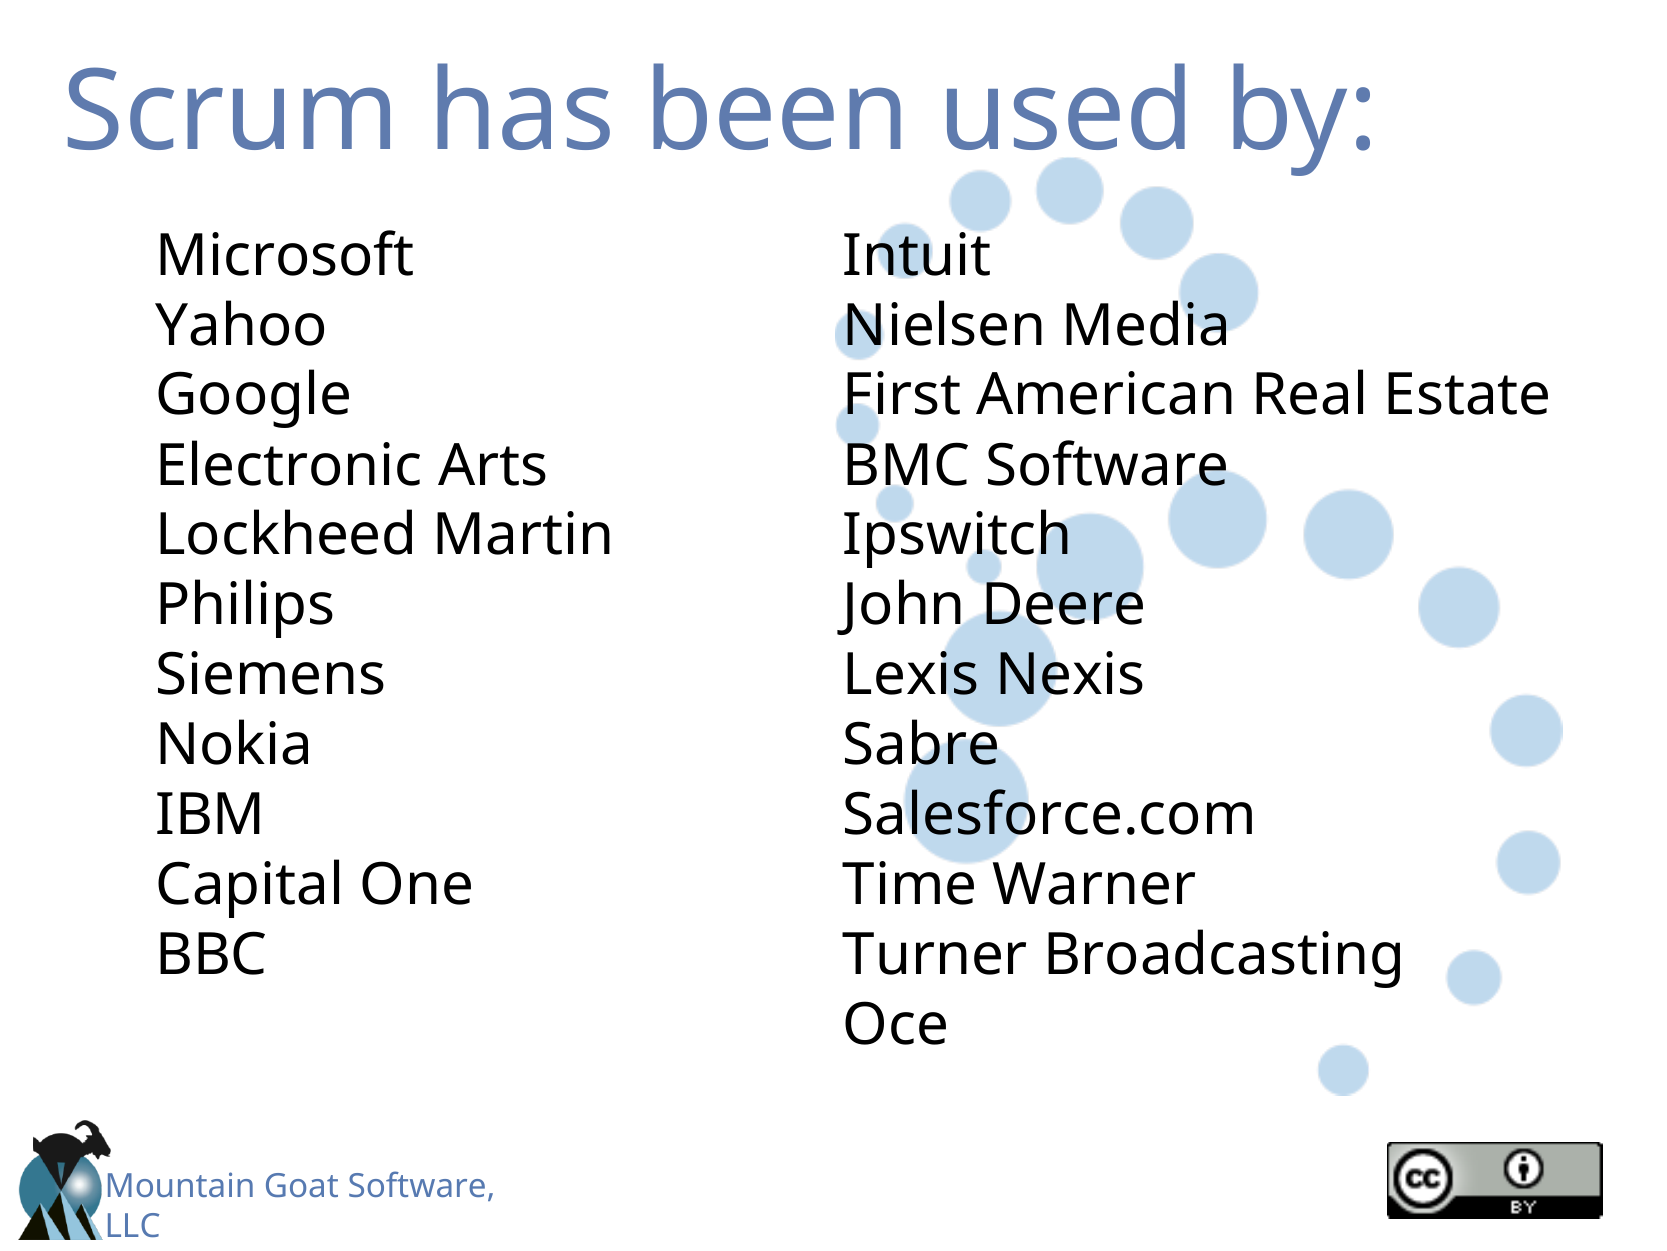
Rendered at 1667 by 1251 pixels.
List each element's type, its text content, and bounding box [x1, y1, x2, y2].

picture [835, 194, 1563, 1096]
title Scrum has been used by: [56, 18, 1609, 194]
picture [18, 1120, 111, 1240]
picture [1387, 1142, 1603, 1219]
text_box Microsoft Yahoo Google Electronic Arts Lockheed Martin Philips Siemens Nokia IBM Capital One BBC [155, 216, 615, 1057]
text_box Intuit Nielsen Media First American Real Estate BMC Software Ipswitch John Deere Lexis Nexis Sabre Salesforce.com Time Warner Turner Broadcasting Oce [842, 216, 1553, 1057]
